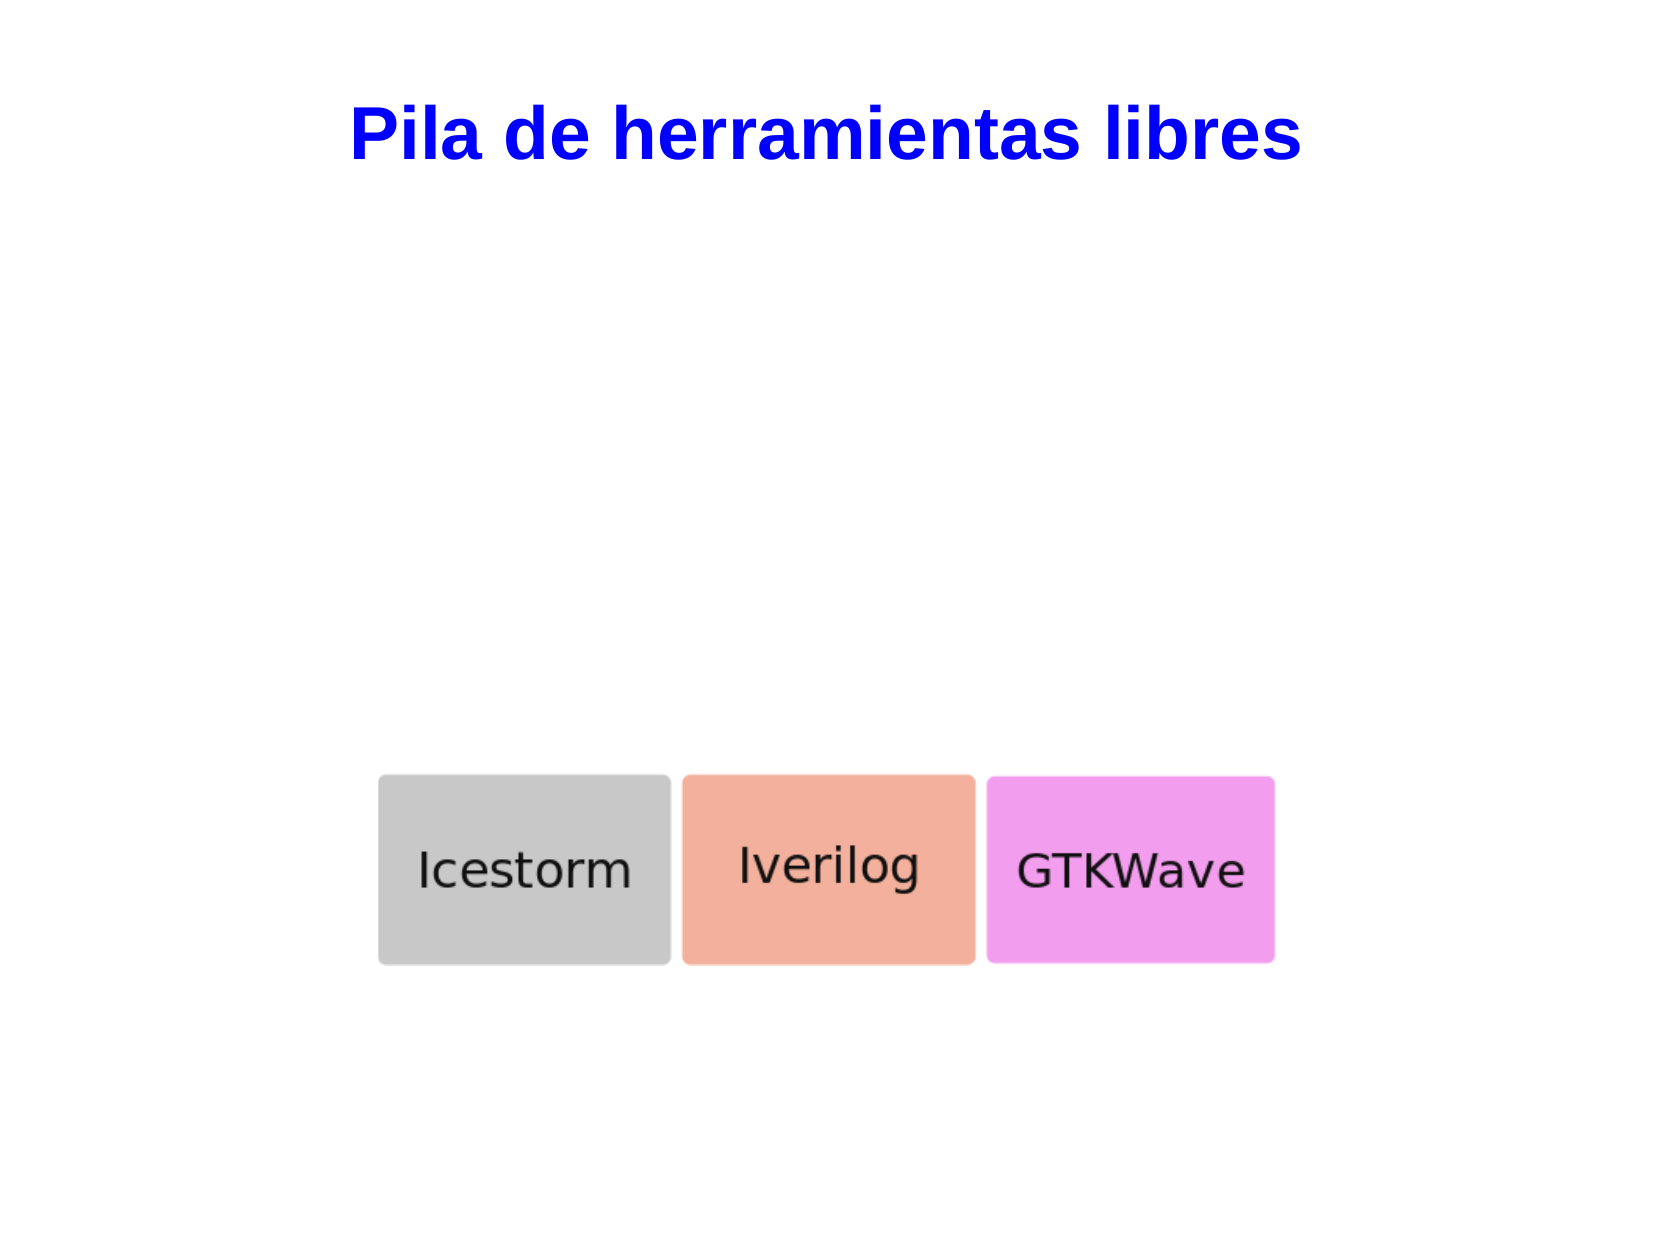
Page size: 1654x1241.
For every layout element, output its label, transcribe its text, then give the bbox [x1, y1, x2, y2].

title Pila de herramientas libres [82, 30, 1571, 238]
picture [378, 770, 1276, 966]
